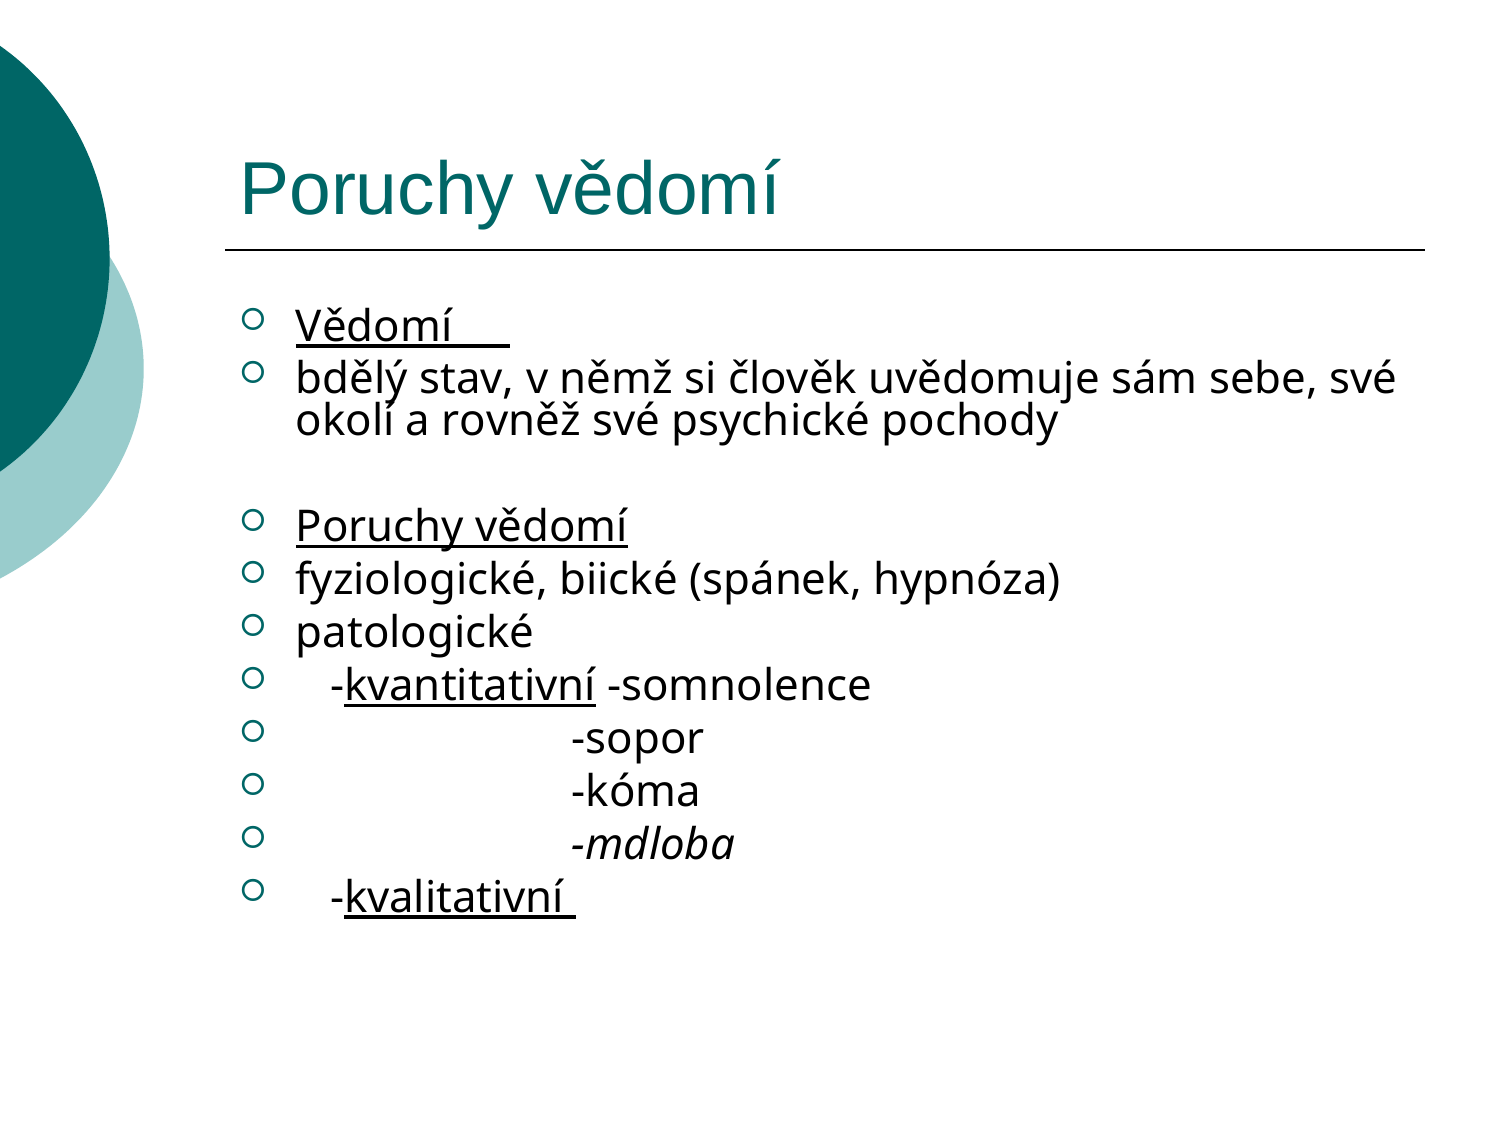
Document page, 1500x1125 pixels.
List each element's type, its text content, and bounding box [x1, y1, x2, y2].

list Vědomí bdělý stav, v němž si člověk uvědomuje sám sebe, své okolí a rovněž své psychické pochody Poruchy vědomí fyziologické, biické (spánek, hypnóza) patologické -kvantitativní -somnolence -sopor -kóma -mdloba -kvalitativní [224, 299, 1425, 975]
title Poruchy vědomí [224, 49, 1425, 237]
